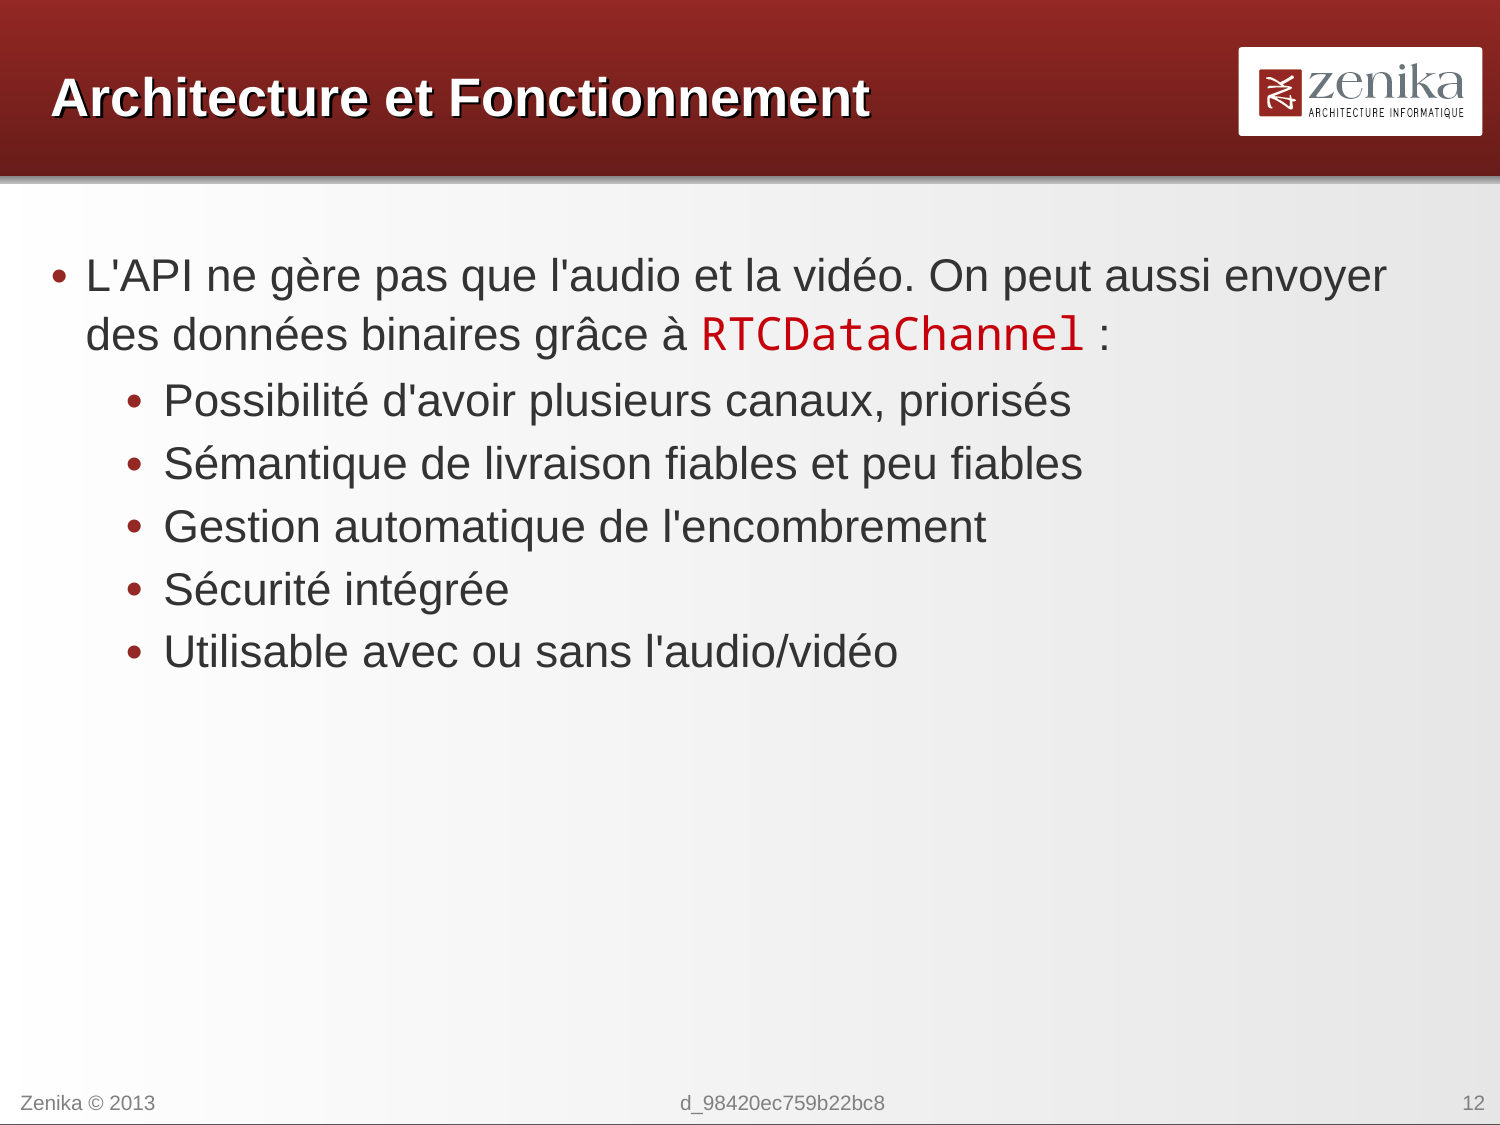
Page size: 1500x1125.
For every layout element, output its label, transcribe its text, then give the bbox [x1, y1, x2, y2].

list L'API ne gère pas que l'audio et la vidéo. On peut aussi envoyer des données binaires grâce à RTCDataChannel : Possibilité d'avoir plusieurs canaux, priorisés Sémantique de livraison fiables et peu fiables Gestion automatique de l'encombrement Sécurité intégrée Utilisable avec ou sans l'audio/vidéo [50, 250, 1435, 1052]
picture [1257, 58, 1464, 125]
title Architecture et Fonctionnement [50, 15, 1206, 180]
